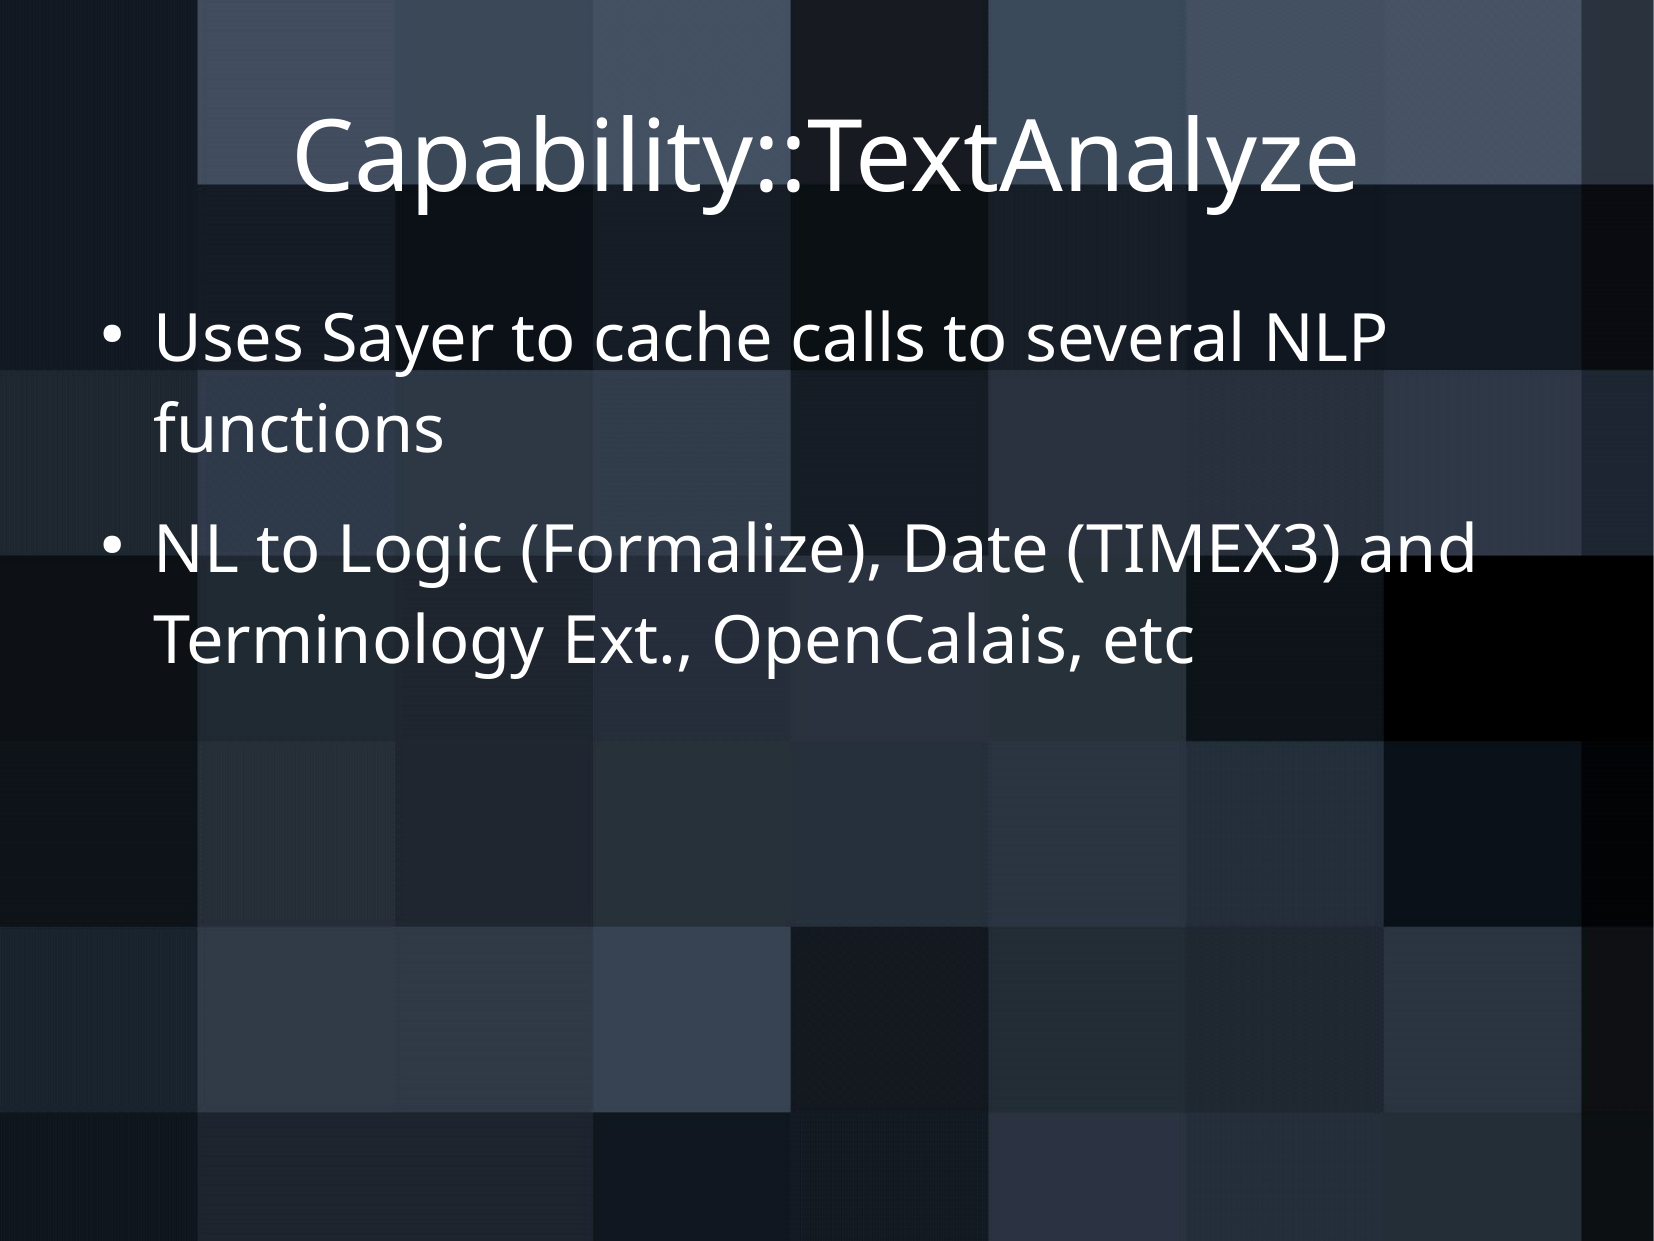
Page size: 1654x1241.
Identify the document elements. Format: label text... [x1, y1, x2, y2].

title Capability::TextAnalyze [82, 56, 1571, 250]
list Uses Sayer to cache calls to several NLP functions NL to Logic (Formalize), Date (TIMEX3) and Terminology Ext., OpenCalais, etc [82, 290, 1571, 1094]
picture [0, 0, 1654, 1241]
